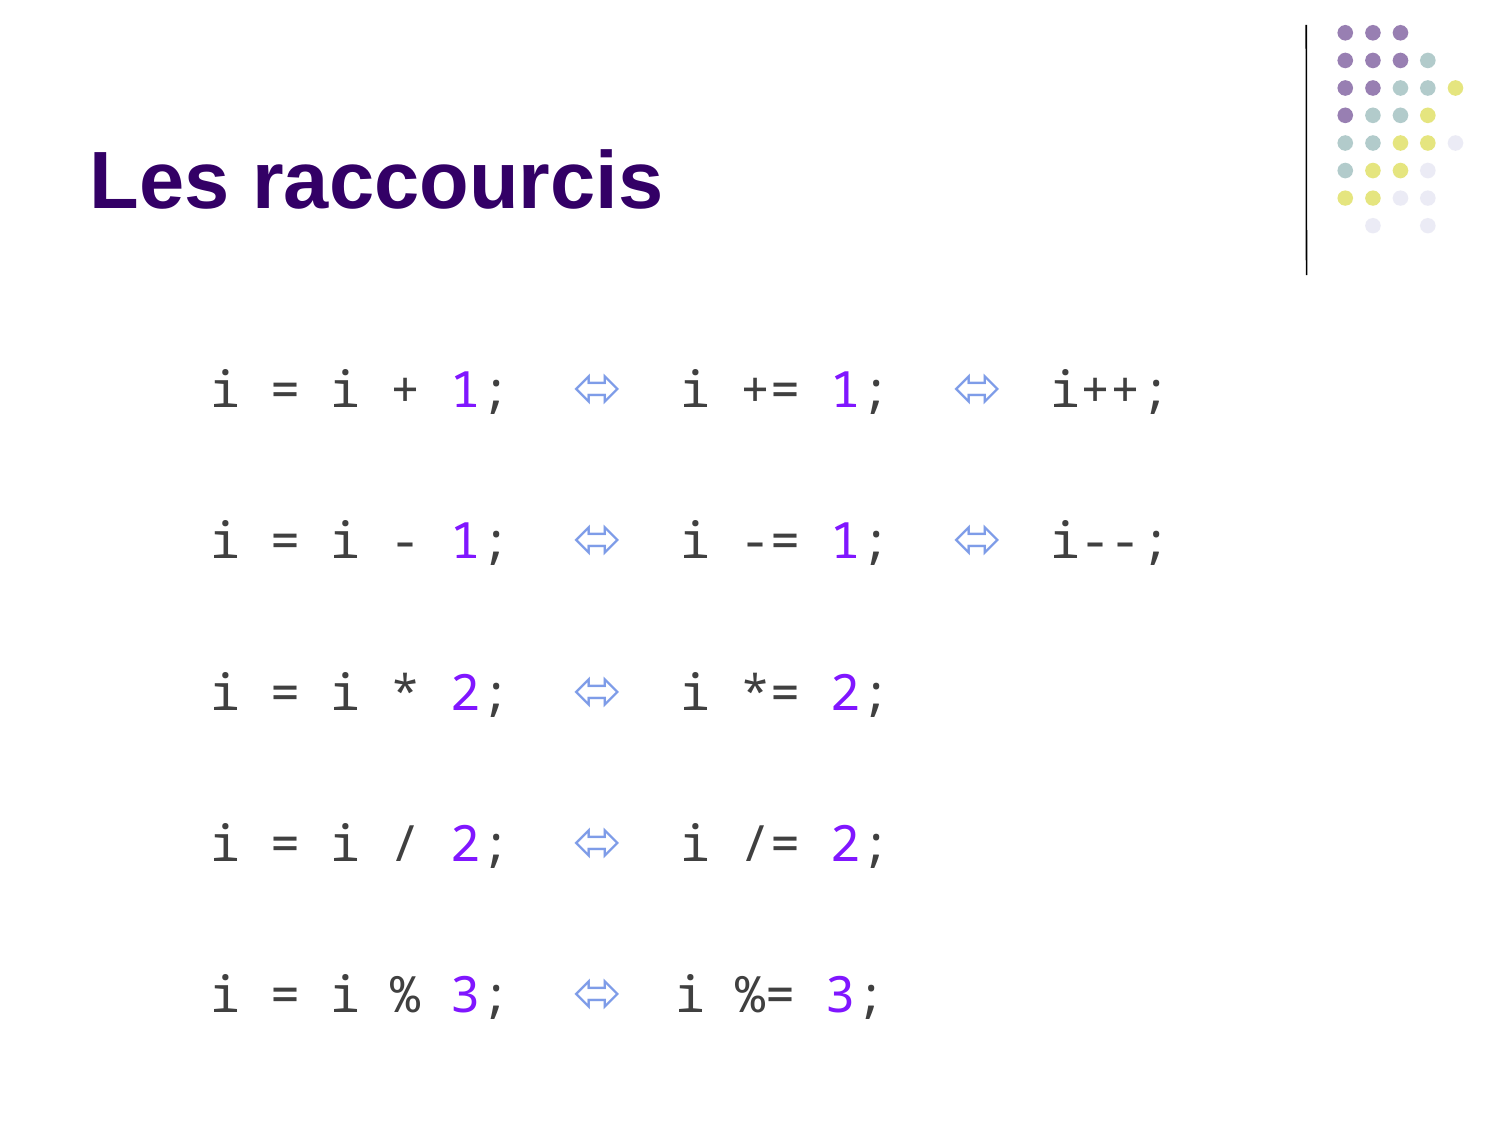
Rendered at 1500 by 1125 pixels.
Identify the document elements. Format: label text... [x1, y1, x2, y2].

list i = i + 1;  i += 1;  i++; i = i - 1;  i -= 1;  i--; i = i * 2;  i *= 2; i = i / 2;  i /= 2; i = i % 3;  i %= 3; [135, 350, 1411, 1031]
title Les raccourcis [74, 20, 1313, 233]
